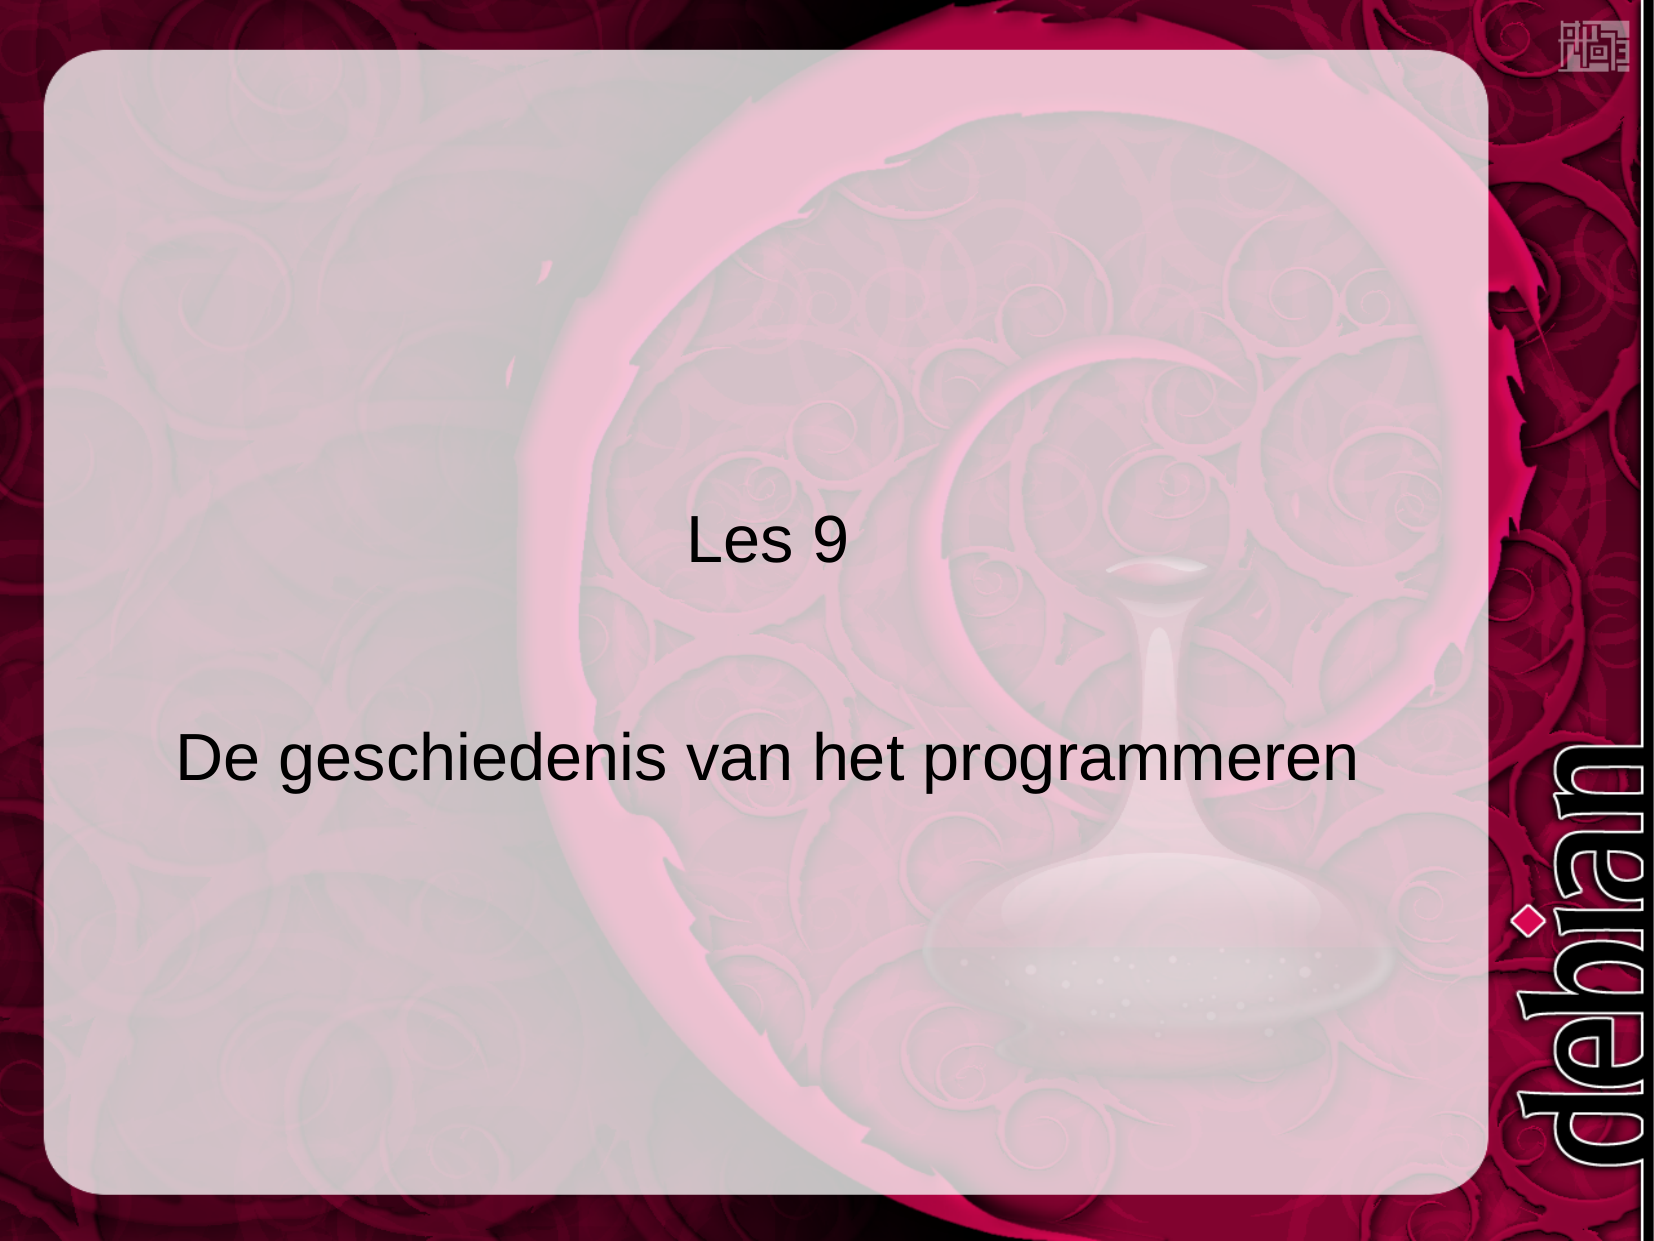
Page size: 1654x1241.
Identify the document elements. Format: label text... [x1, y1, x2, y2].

picture [0, 0, 1654, 1241]
subtitle Les 9 De geschiedenis van het programmeren [59, 493, 1477, 906]
